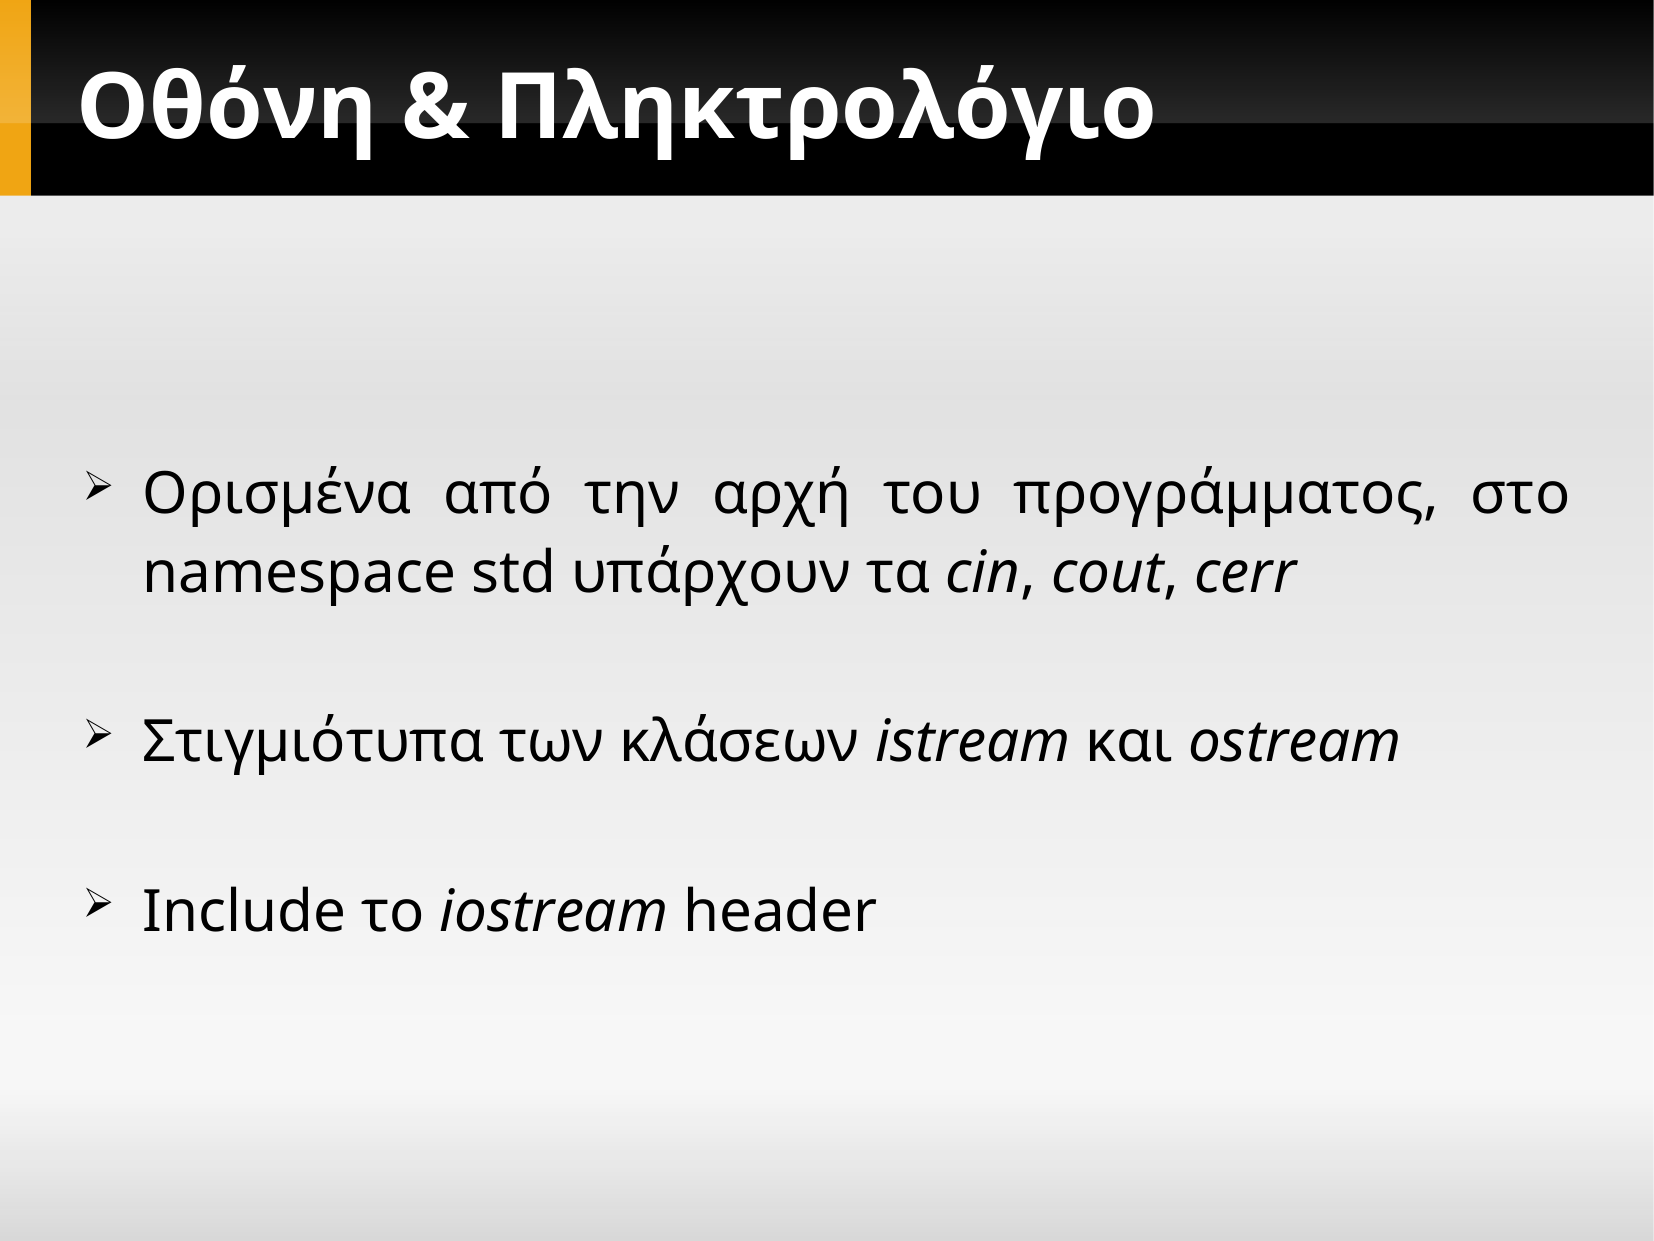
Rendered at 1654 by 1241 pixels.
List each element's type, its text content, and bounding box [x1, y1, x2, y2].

title Οθόνη & Πληκτρολόγιο [76, 0, 1565, 208]
picture [0, 0, 1654, 1241]
subtitle Ορισμένα από την αρχή του προγράμματος, στο namespace std υπάρχουν τα cin, cout, cerr Στιγμιότυπα των κλάσεων istream και ostream Include το iostream header [82, 297, 1571, 1102]
